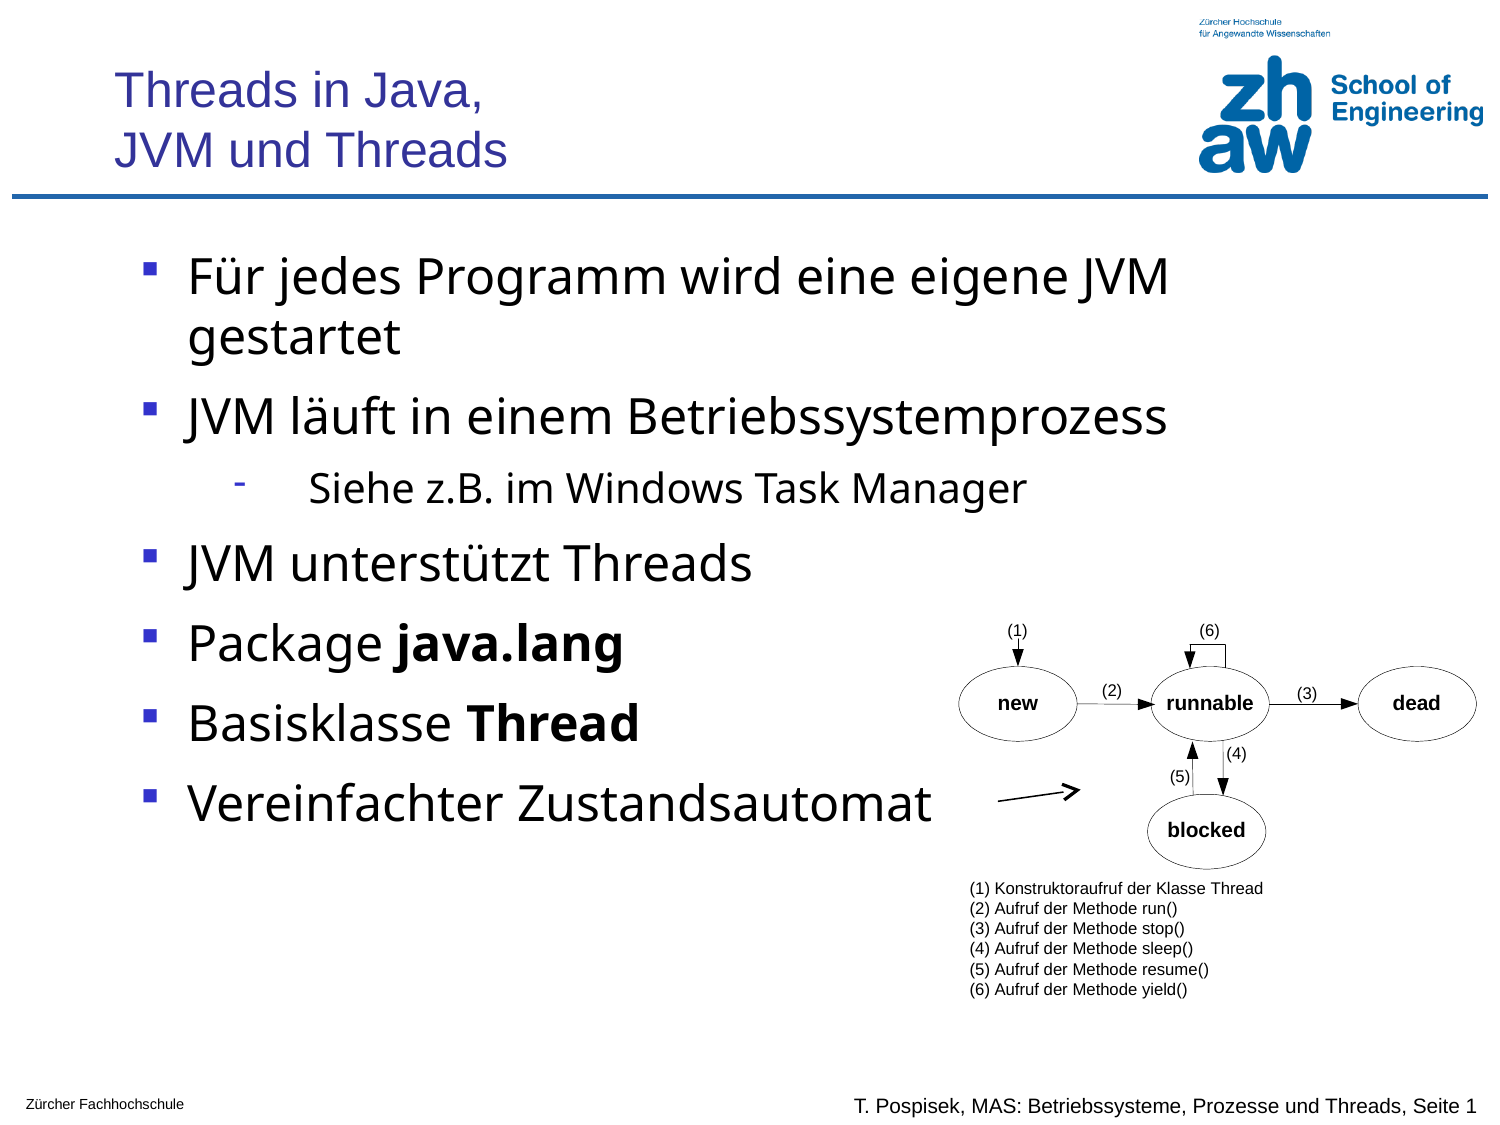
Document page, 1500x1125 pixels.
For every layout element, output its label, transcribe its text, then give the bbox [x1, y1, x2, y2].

picture [937, 590, 1480, 1004]
picture [1199, 19, 1483, 173]
title Threads in Java, JVM und Threads [99, 72, 1379, 185]
text_box Für jedes Programm wird eine eigene JVM gestartet JVM läuft in einem Betriebssystemprozess Siehe z.B. im Windows Task Manager JVM unterstützt Threads Package java.lang Basisklasse Thread Vereinfachter Zustandsautomat [124, 237, 1338, 838]
